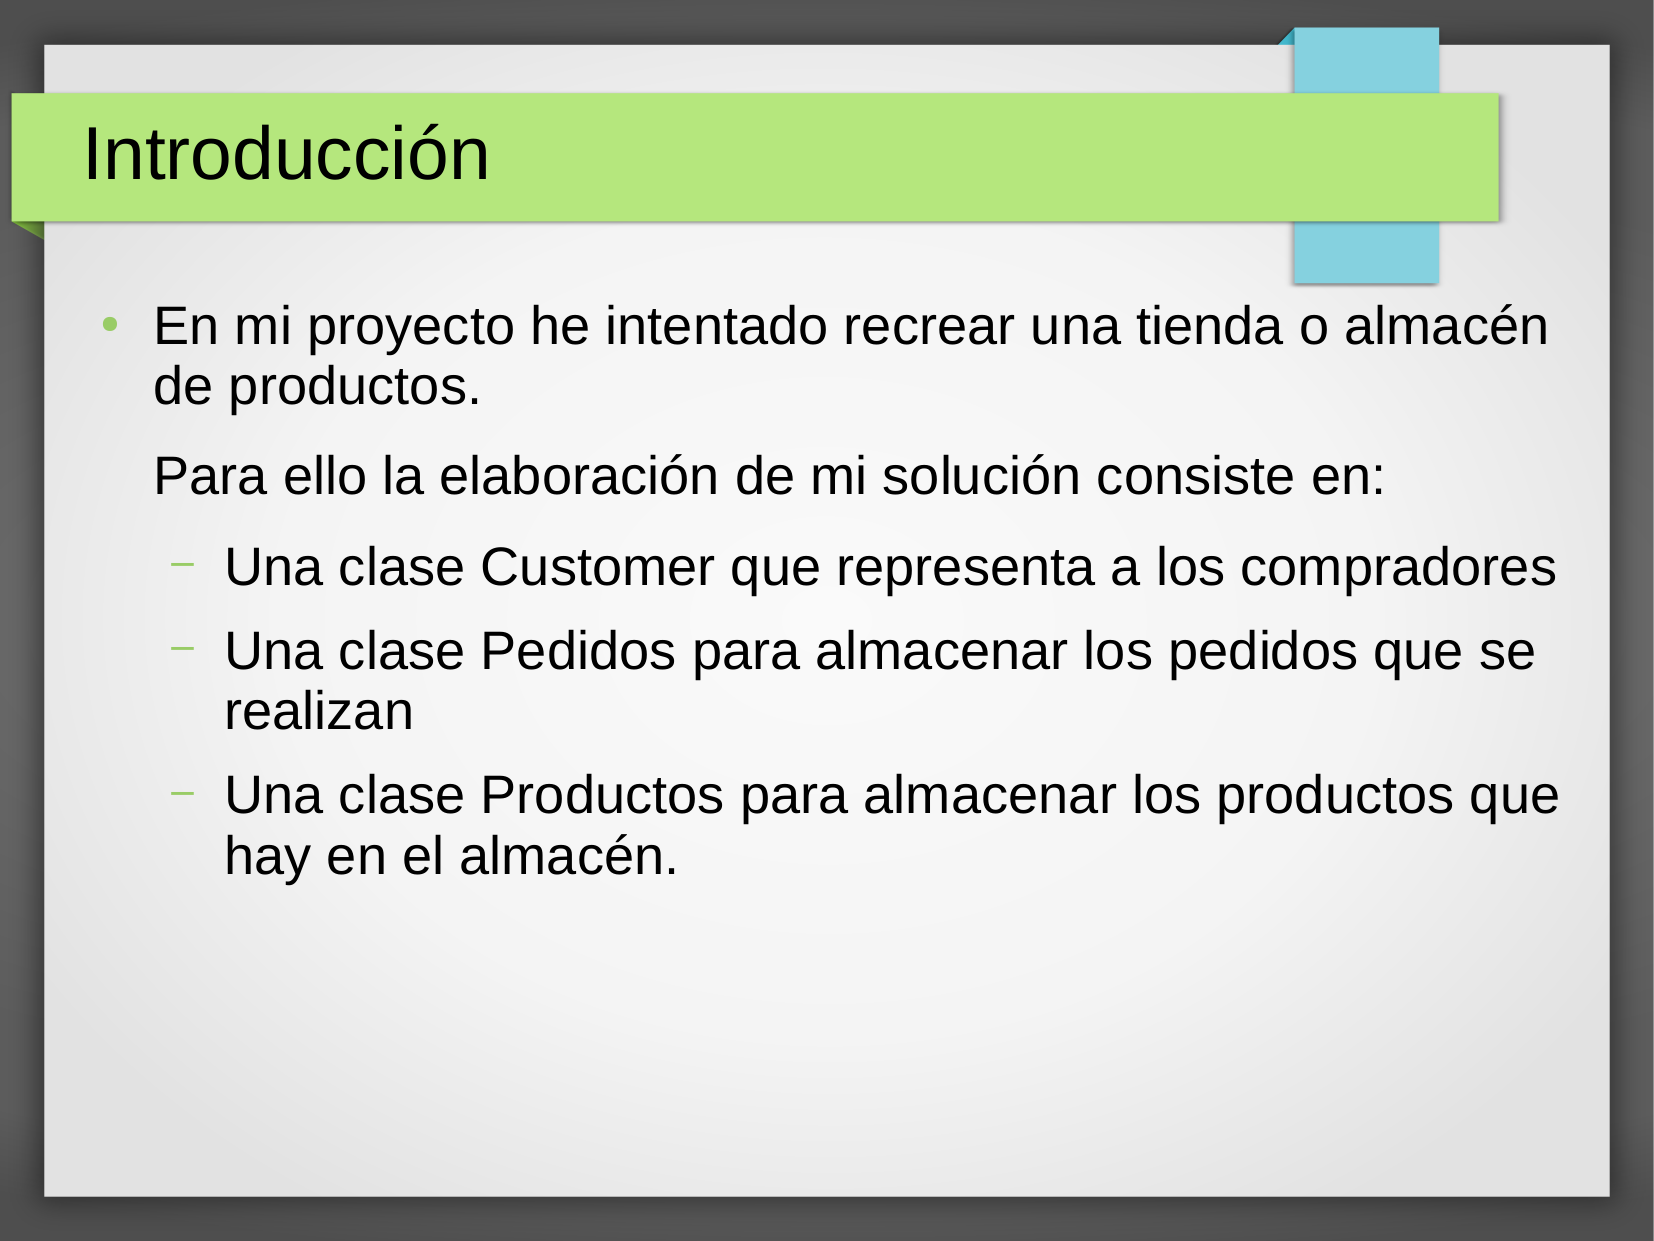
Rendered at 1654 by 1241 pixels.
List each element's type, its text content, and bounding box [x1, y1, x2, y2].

list En mi proyecto he intentado recrear una tienda o almacén de productos. Para ello la elaboración de mi solución consiste en: Una clase Customer que representa a los compradores Una clase Pedidos para almacenar los pedidos que se realizan Una clase Productos para almacenar los productos que hay en el almacén. [82, 295, 1571, 1015]
title Introducción [82, 94, 1264, 213]
picture [0, 0, 1654, 1241]
